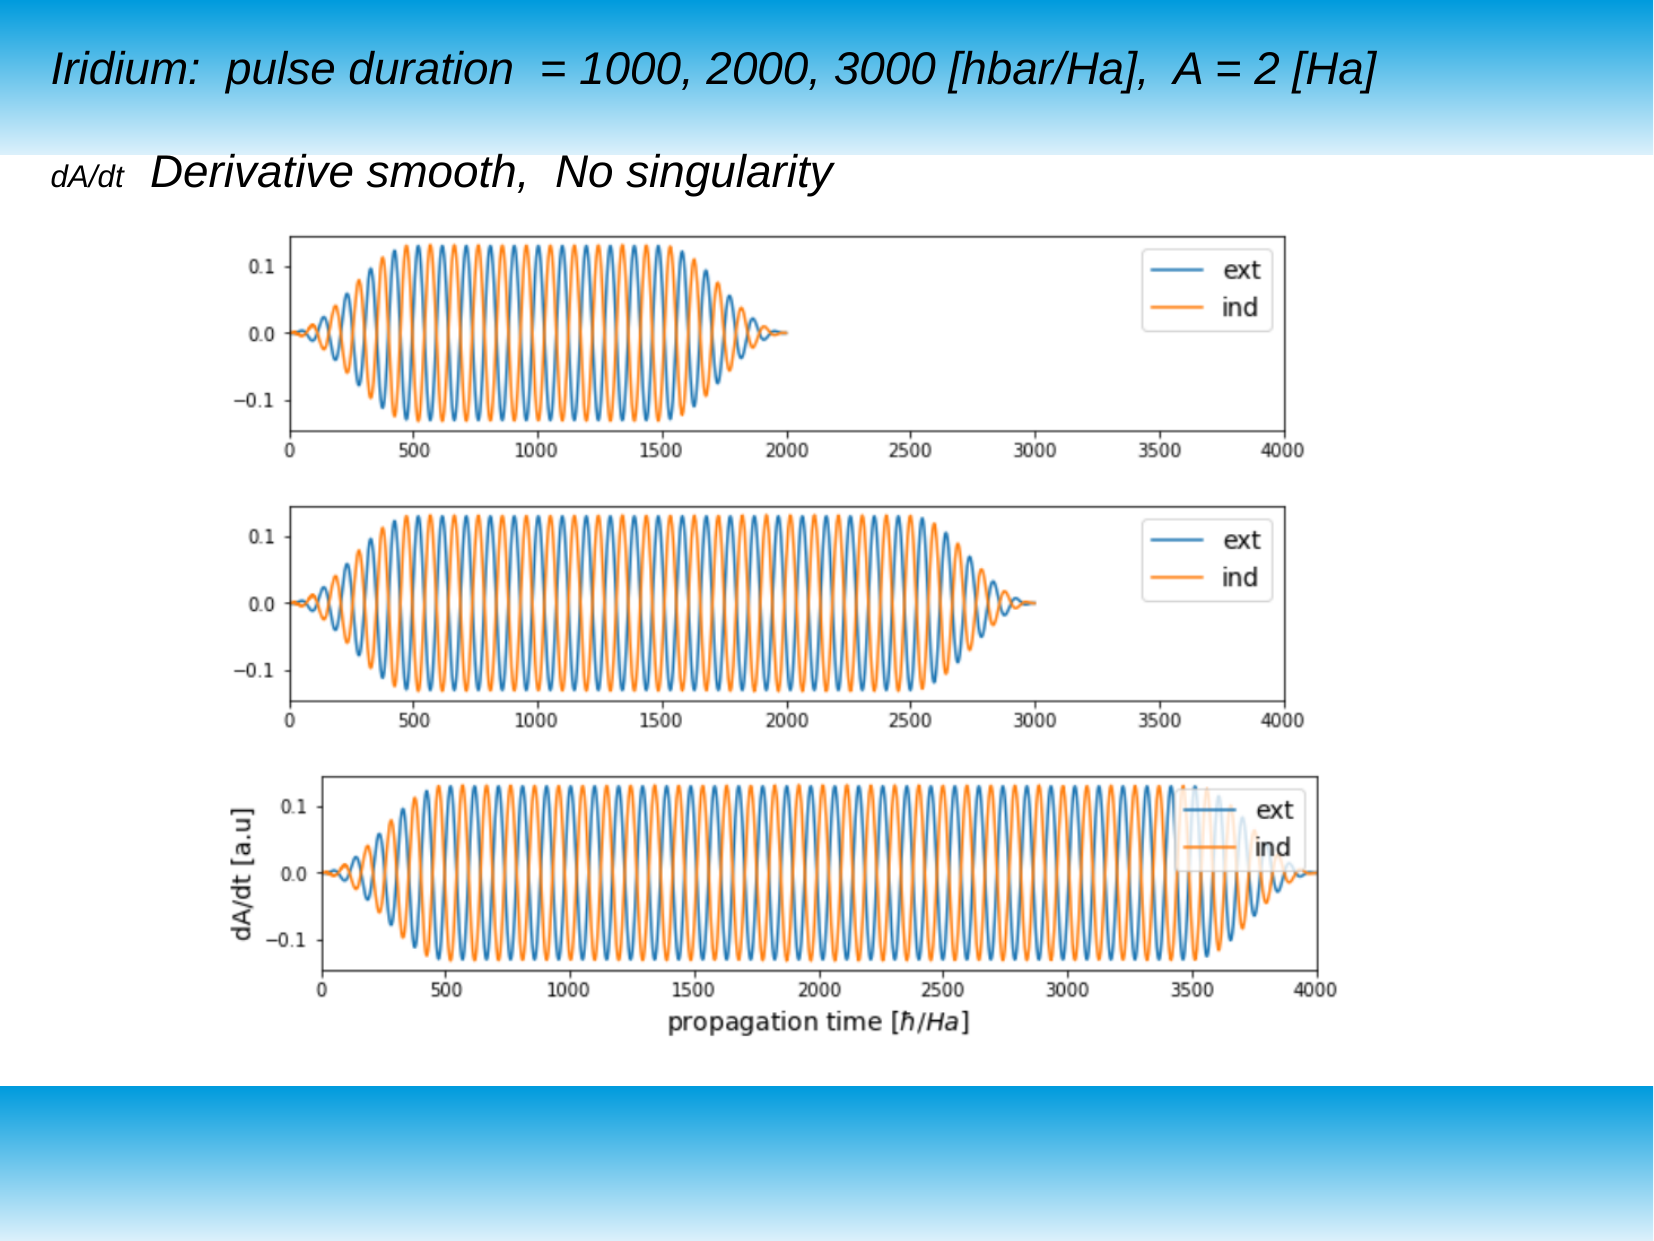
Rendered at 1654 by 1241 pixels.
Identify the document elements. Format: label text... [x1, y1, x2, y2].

picture [211, 219, 1362, 1045]
text_box Iridium: pulse duration = 1000, 2000, 3000 [hbar/Ha], A = 2 [Ha] dA/dt Derivative smooth, No singularity [35, 35, 1476, 205]
